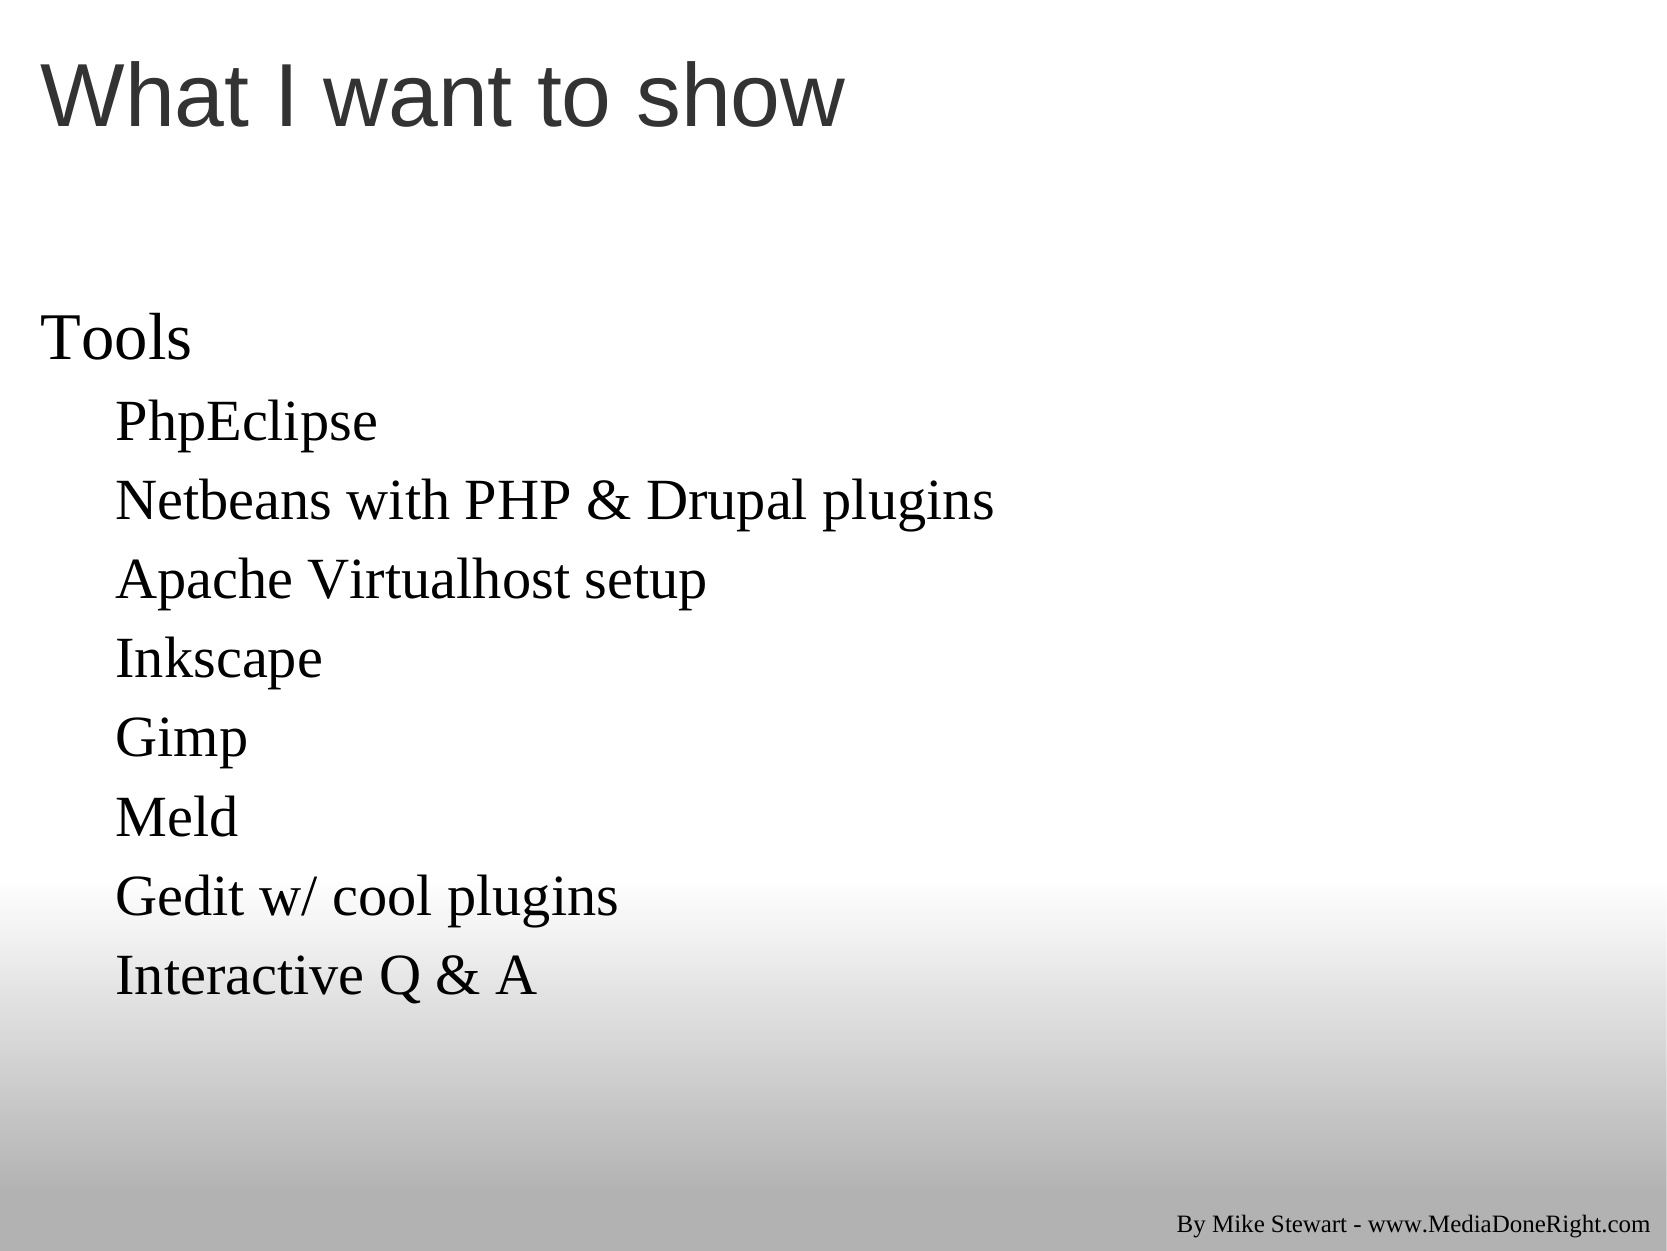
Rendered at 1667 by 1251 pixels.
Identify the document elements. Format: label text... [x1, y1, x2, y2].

list Tools PhpEclipse Netbeans with PHP & Drupal plugins Apache Virtualhost setup Inkscape Gimp Meld Gedit w/ cool plugins Interactive Q & A [40, 300, 1627, 1201]
title What I want to show [40, 50, 1627, 201]
text_box By Mike Stewart - www.MediaDoneRight.com [1162, 1200, 1666, 1246]
picture [0, 0, 1667, 1251]
